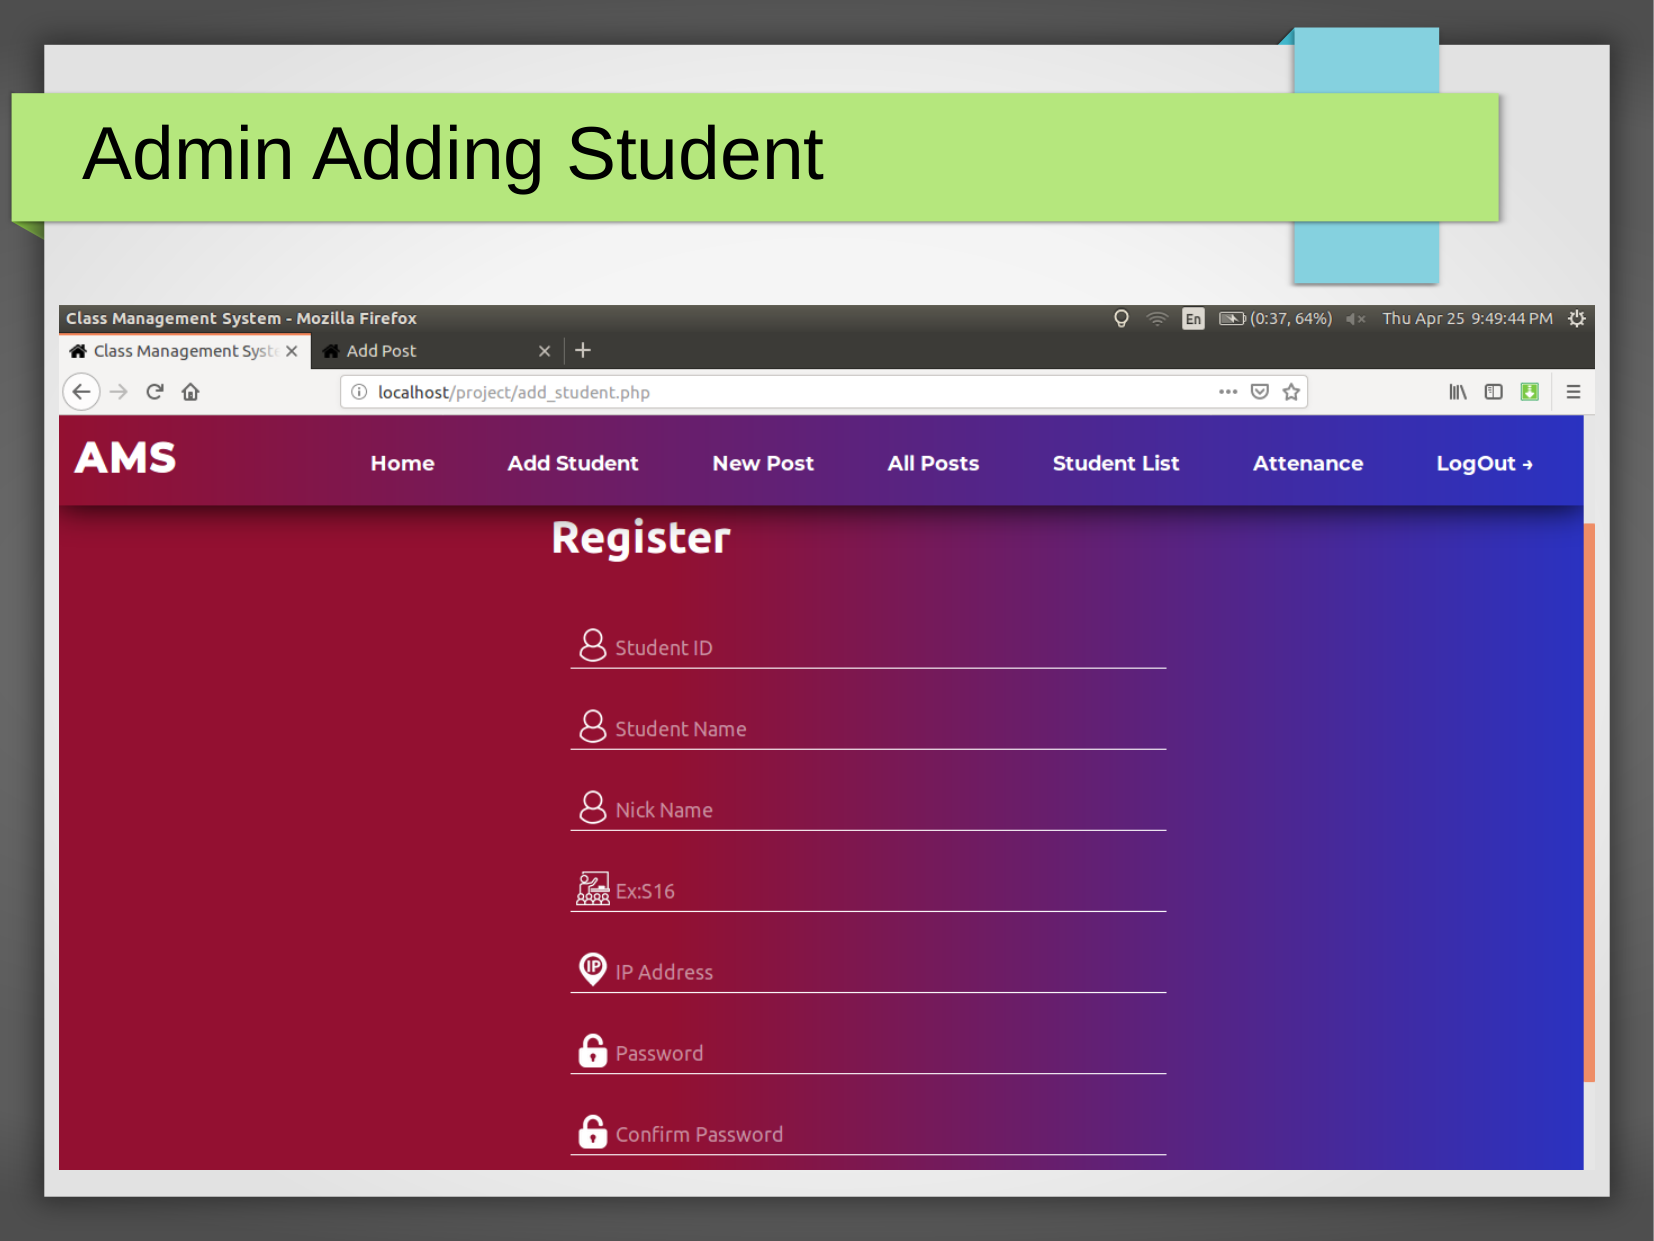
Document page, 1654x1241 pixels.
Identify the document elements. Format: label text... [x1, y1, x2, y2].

title Admin Adding Student [82, 94, 1264, 213]
picture [0, 0, 1654, 1241]
